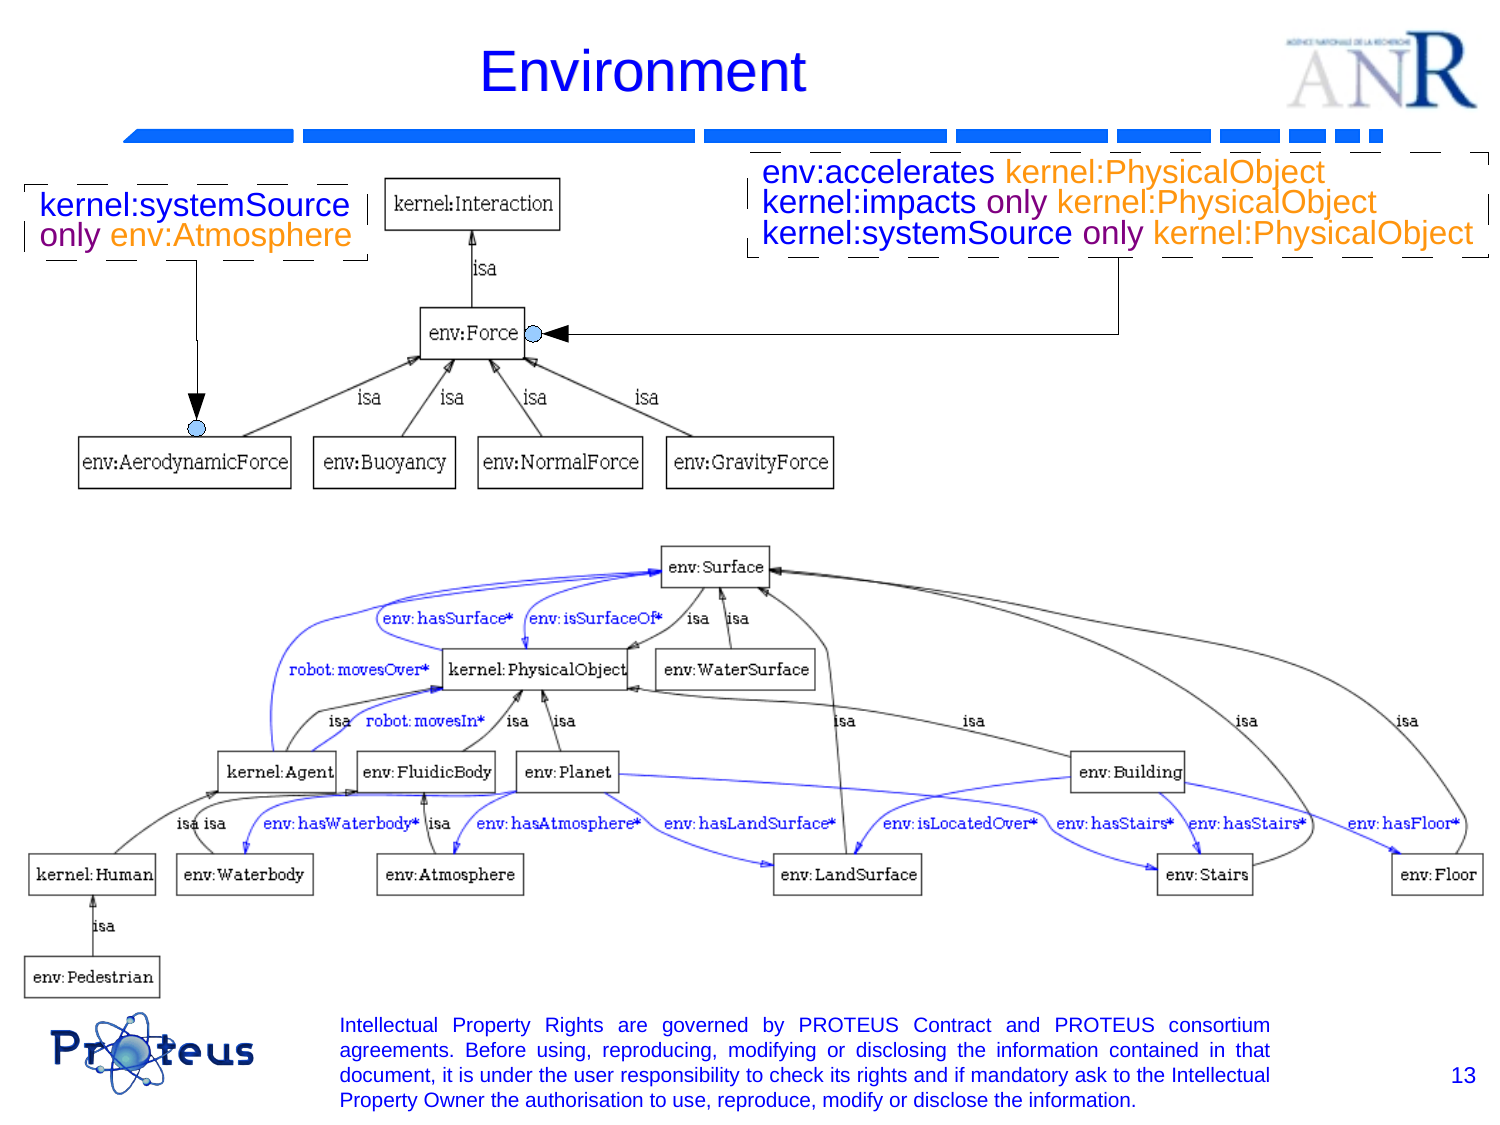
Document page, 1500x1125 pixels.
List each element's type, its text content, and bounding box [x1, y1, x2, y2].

title Environment [23, 11, 1264, 130]
text_box [524, 325, 542, 343]
text_box kernel:systemSource only env:Atmosphere [24, 184, 368, 261]
picture [0, 533, 1500, 1101]
picture [1281, 27, 1484, 115]
text_box [187, 420, 206, 437]
text_box env:accelerates kernel:PhysicalObject kernel:impacts only kernel:PhysicalObject kernel:systemSource only kernel:PhysicalObject [747, 152, 1489, 258]
picture [48, 145, 867, 521]
